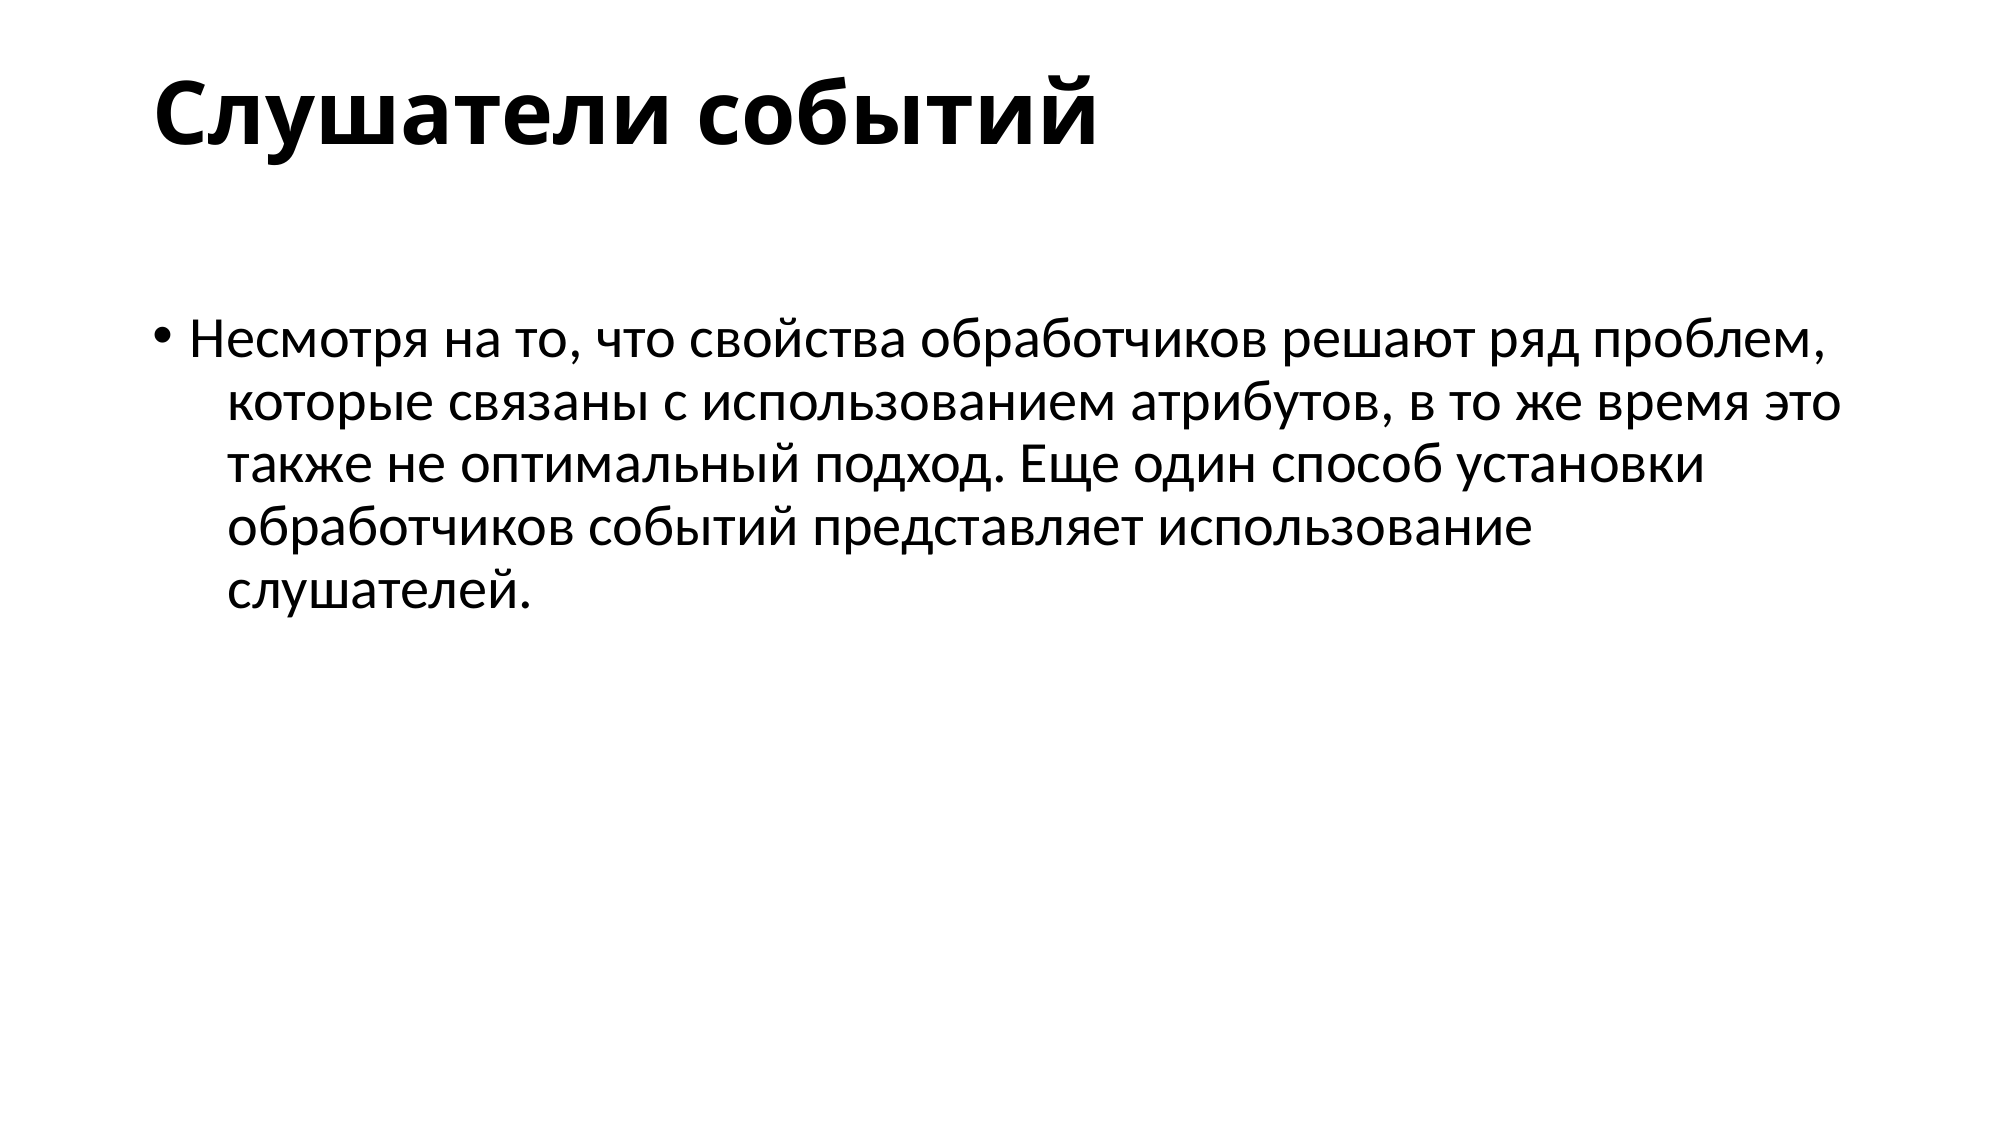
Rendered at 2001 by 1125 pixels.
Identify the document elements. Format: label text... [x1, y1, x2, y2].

title Слушатели событий [137, 59, 1863, 278]
list Несмотря на то, что свойства обработчиков решают ряд проблем, которые связаны с использованием атрибутов, в то же время это также не оптимальный подход. Еще один способ установки обработчиков событий представляет использование слушателей. [137, 299, 1863, 1014]
